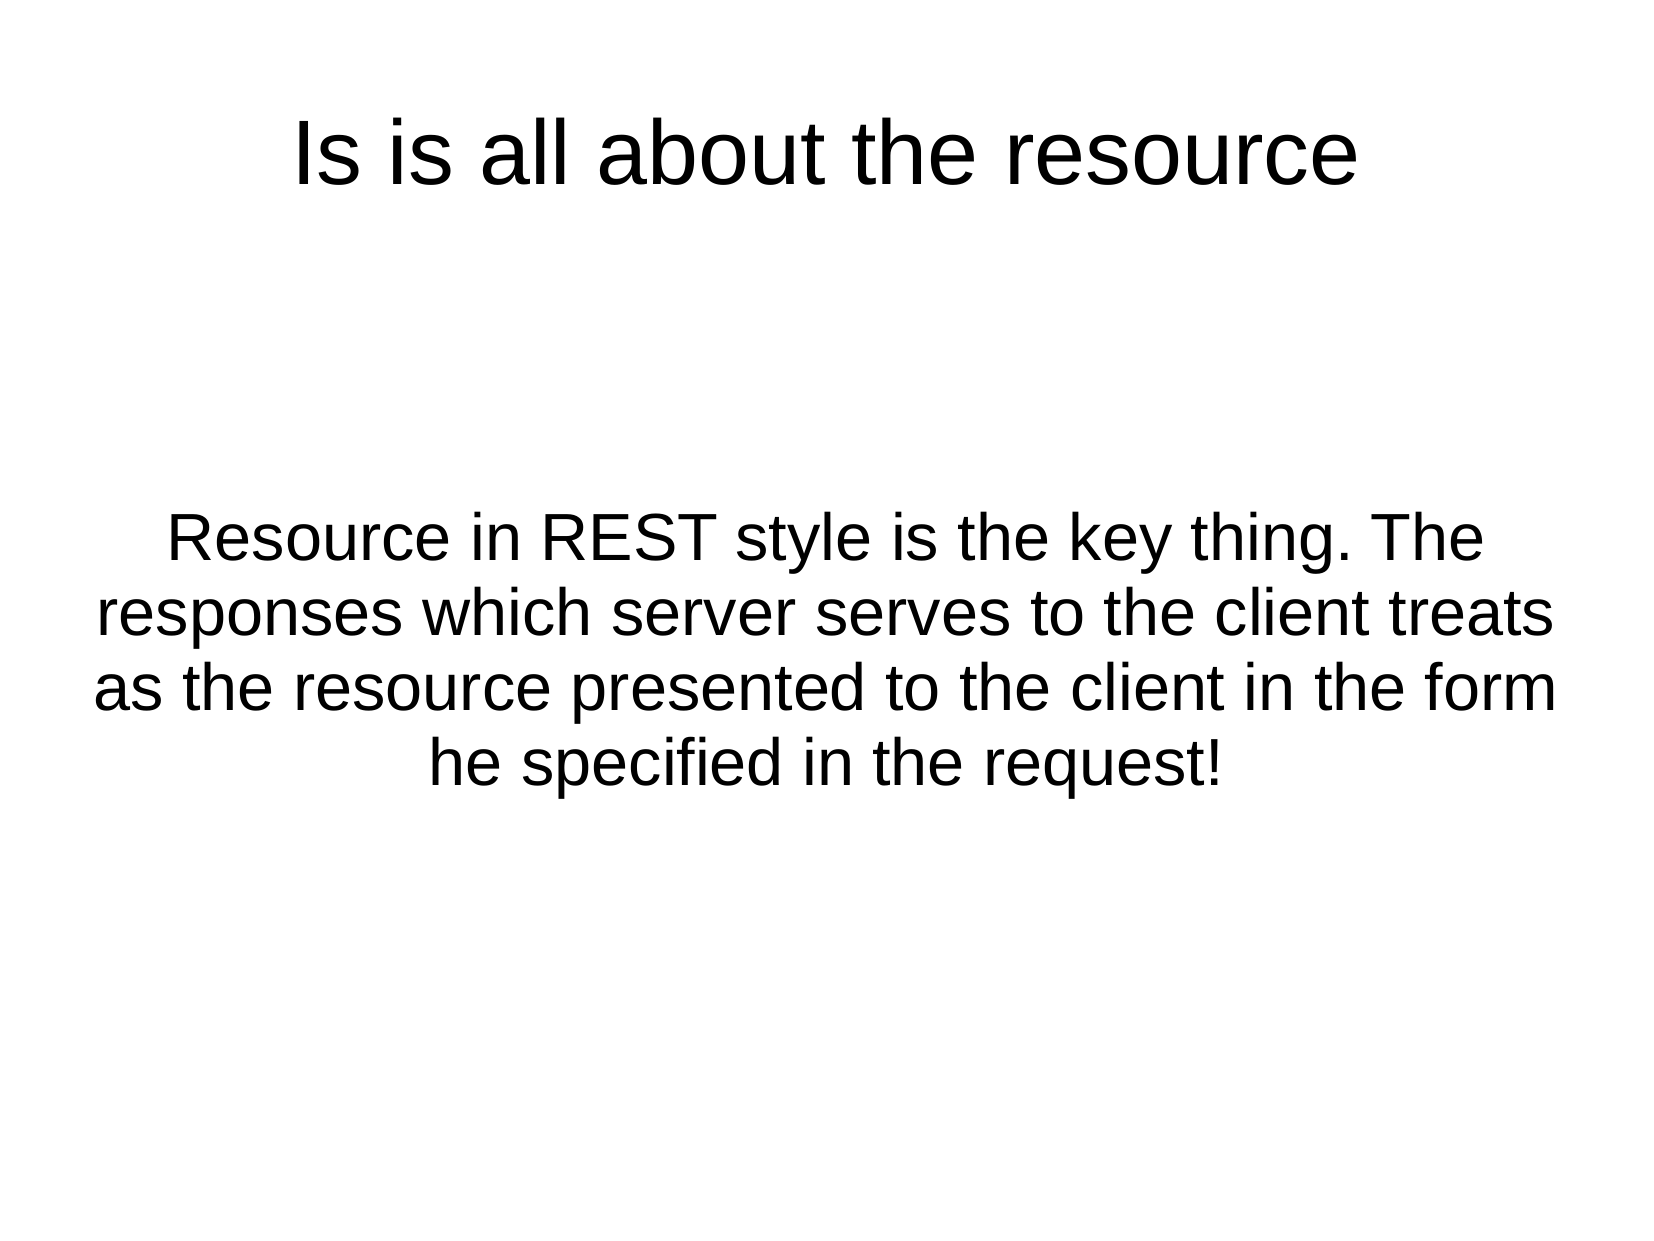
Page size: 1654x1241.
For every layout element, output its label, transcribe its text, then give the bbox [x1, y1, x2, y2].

title Is is all about the resource [82, 49, 1571, 257]
subtitle Resource in REST style is the key thing. The responses which server serves to the client treats as the resource presented to the client in the form he specified in the request! [82, 290, 1571, 1010]
